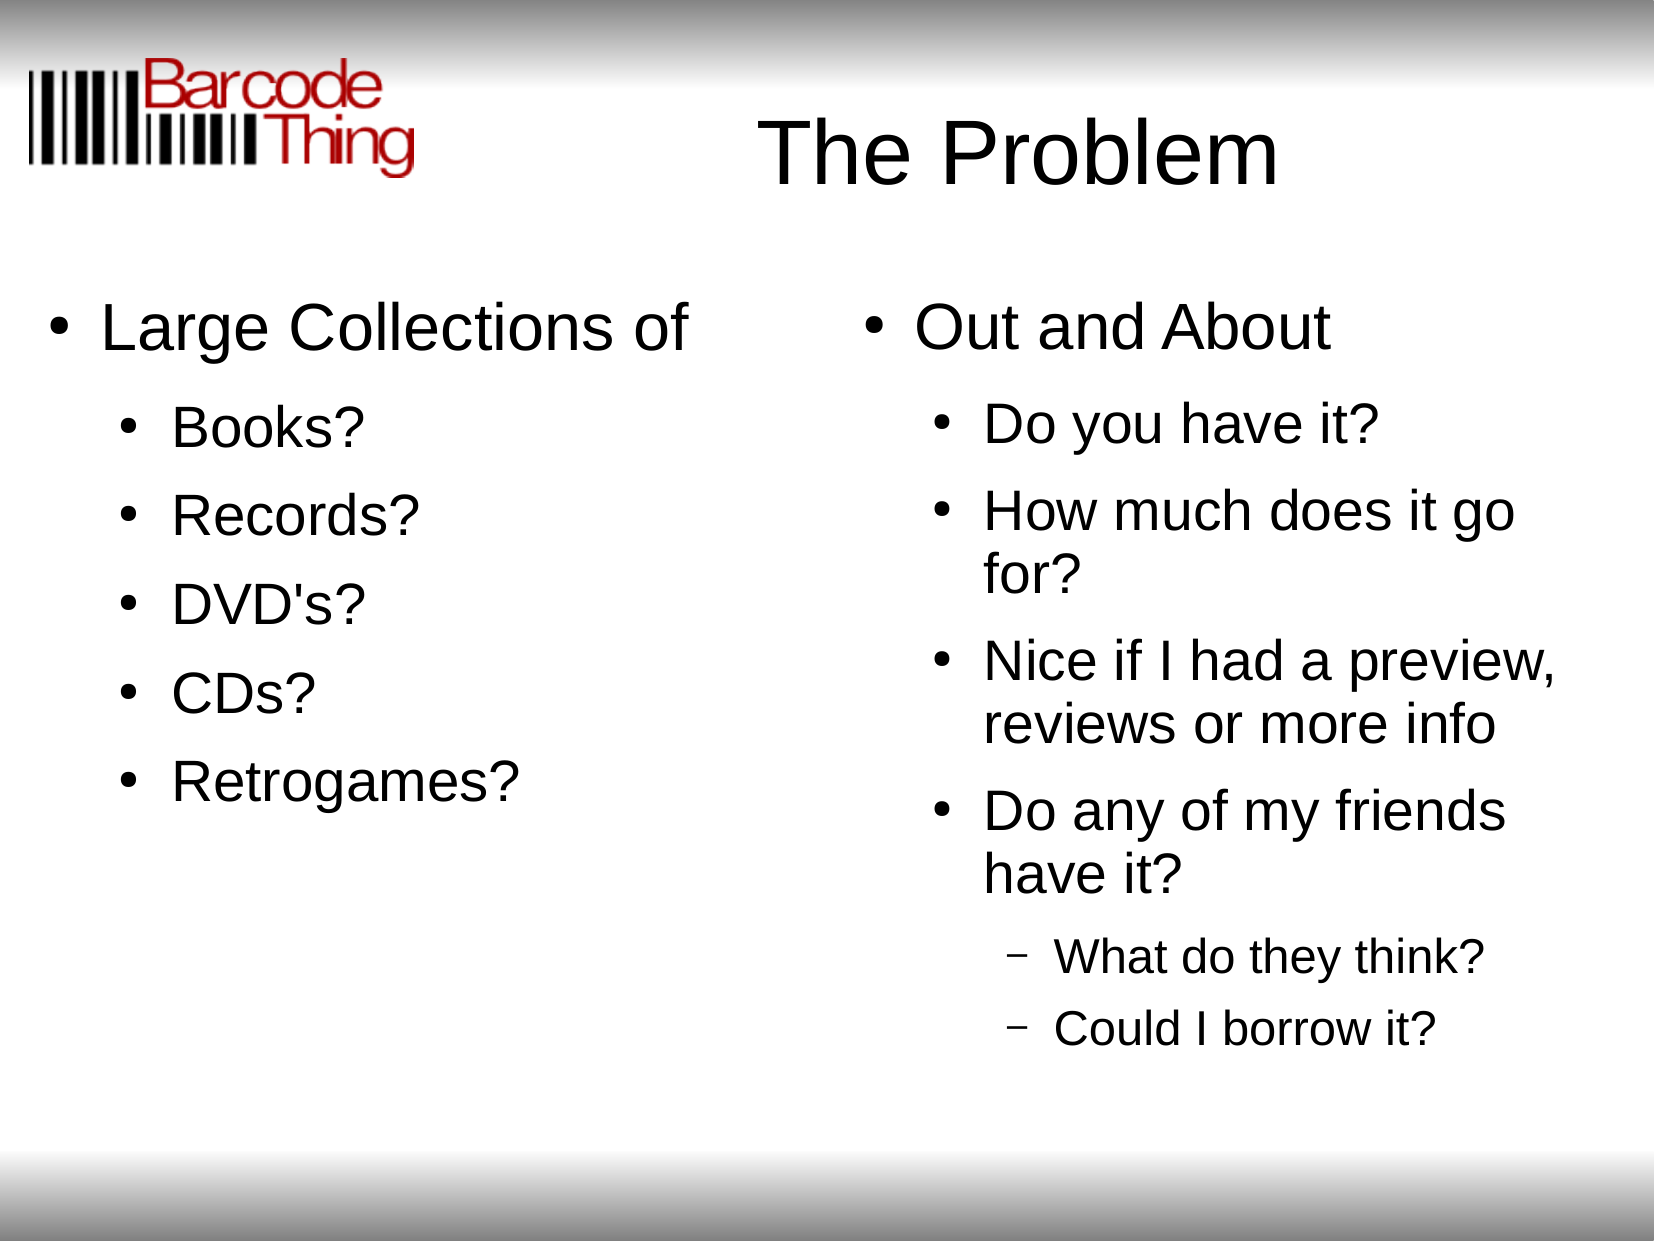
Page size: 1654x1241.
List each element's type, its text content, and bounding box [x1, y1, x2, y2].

title The Problem [413, 49, 1625, 257]
list Out and About Do you have it? How much does it go for? Nice if I had a preview, reviews or more info Do any of my friends have it? What do they think? Could I borrow it? [845, 290, 1572, 1109]
picture [29, 58, 413, 178]
list Large Collections of Books? Records? DVD's? CDs? Retrogames? [29, 290, 808, 1211]
